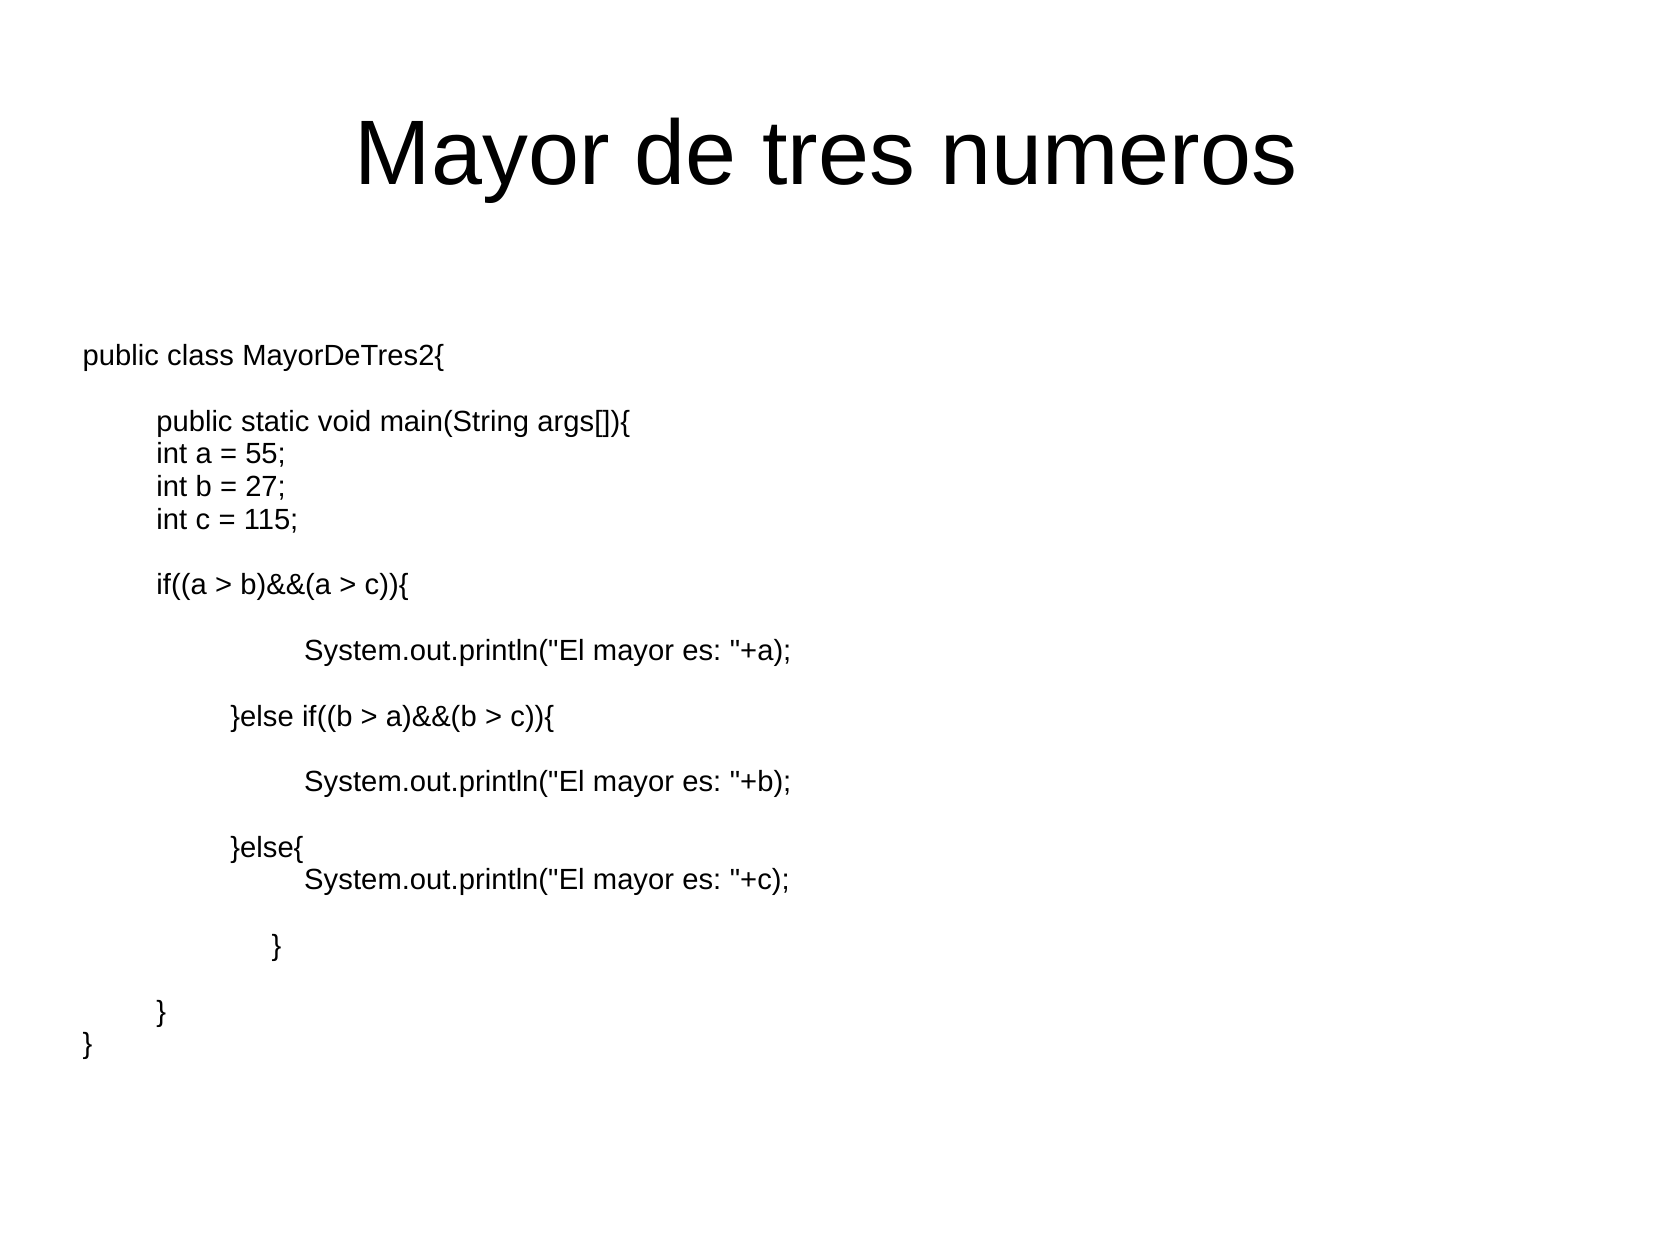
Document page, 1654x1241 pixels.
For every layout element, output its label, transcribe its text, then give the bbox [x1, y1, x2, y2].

title Mayor de tres numeros [82, 49, 1571, 257]
subtitle public class MayorDeTres2{ public static void main(String args[]){ int a = 55; int b = 27; int c = 115; if((a > b)&&(a > c)){ System.out.println("El mayor es: "+a); }else if((b > a)&&(b > c)){ System.out.println("El mayor es: "+b); }else{ System.out.println("El mayor es: "+c); } } } [82, 290, 1571, 1109]
